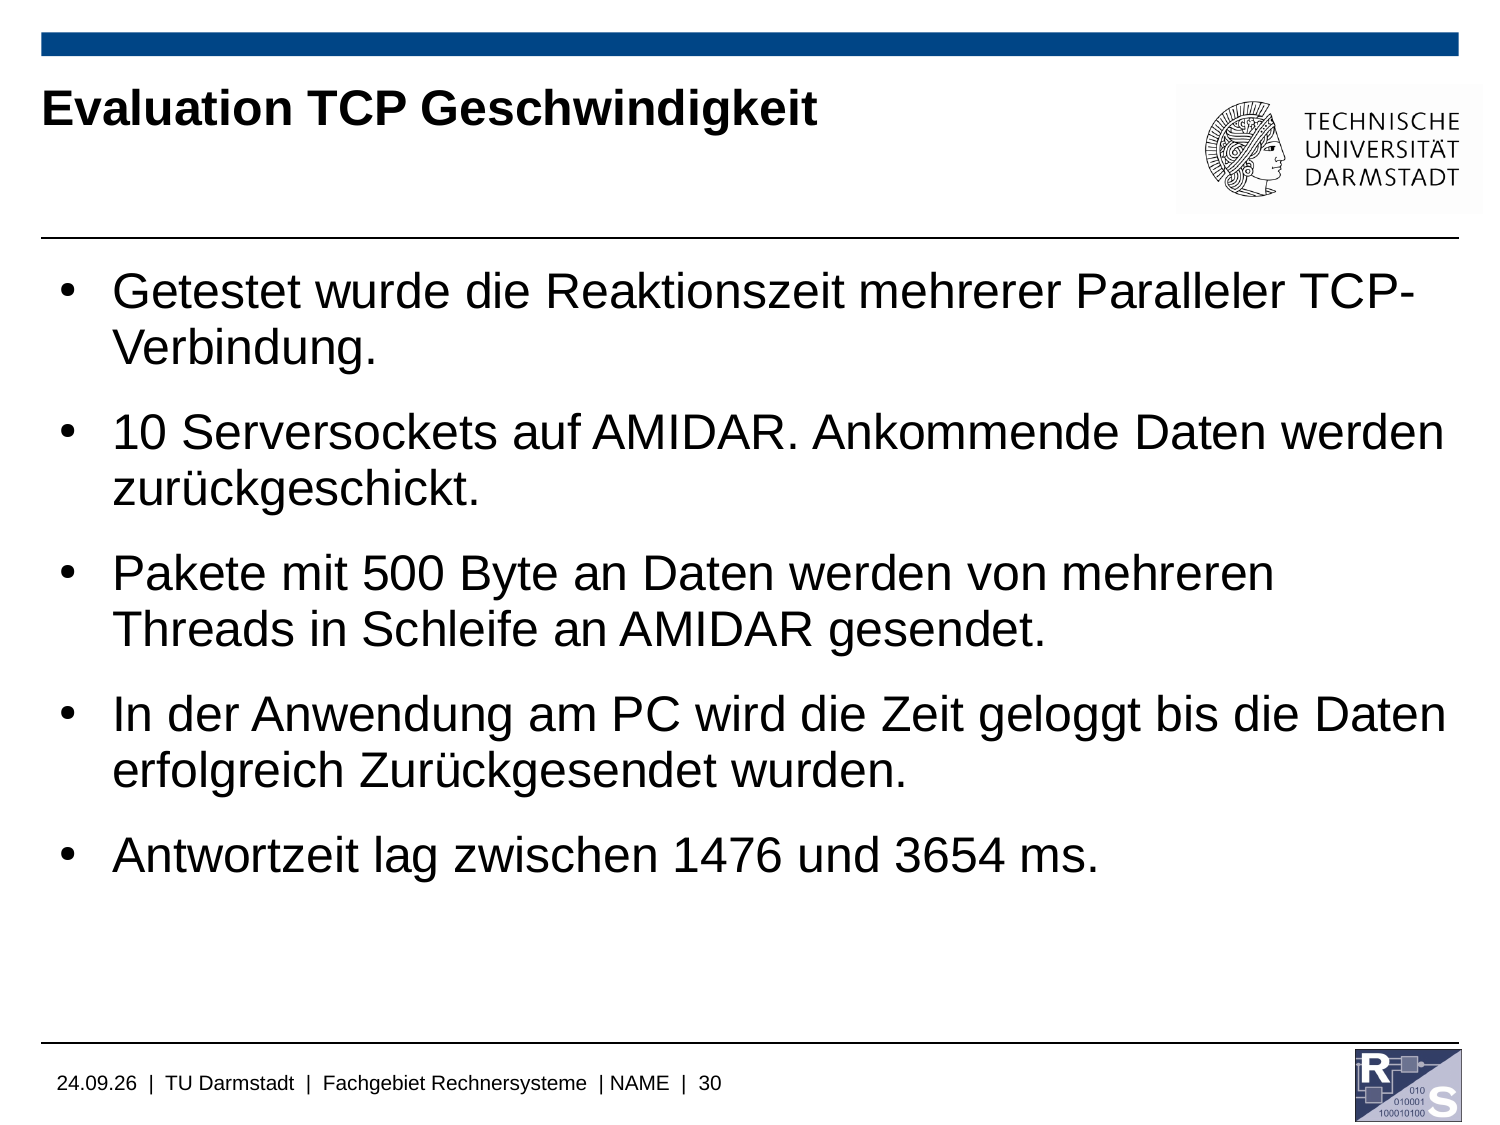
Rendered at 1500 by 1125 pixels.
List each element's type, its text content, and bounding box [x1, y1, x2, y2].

picture [1355, 1049, 1462, 1122]
title Evaluation TCP Geschwindigkeit [41, 32, 1131, 183]
list Getestet wurde die Reaktionszeit mehrerer Paralleler TCP-Verbindung. 10 Serversockets auf AMIDAR. Ankommende Daten werden zurückgeschickt. Pakete mit 500 Byte an Daten werden von mehreren Threads in Schleife an AMIDAR gesendet. In der Anwendung am PC wird die Zeit geloggt bis die Daten erfolgreich Zurückgesendet wurden. Antwortzeit lag zwischen 1476 und 3654 ms. [41, 263, 1455, 1032]
